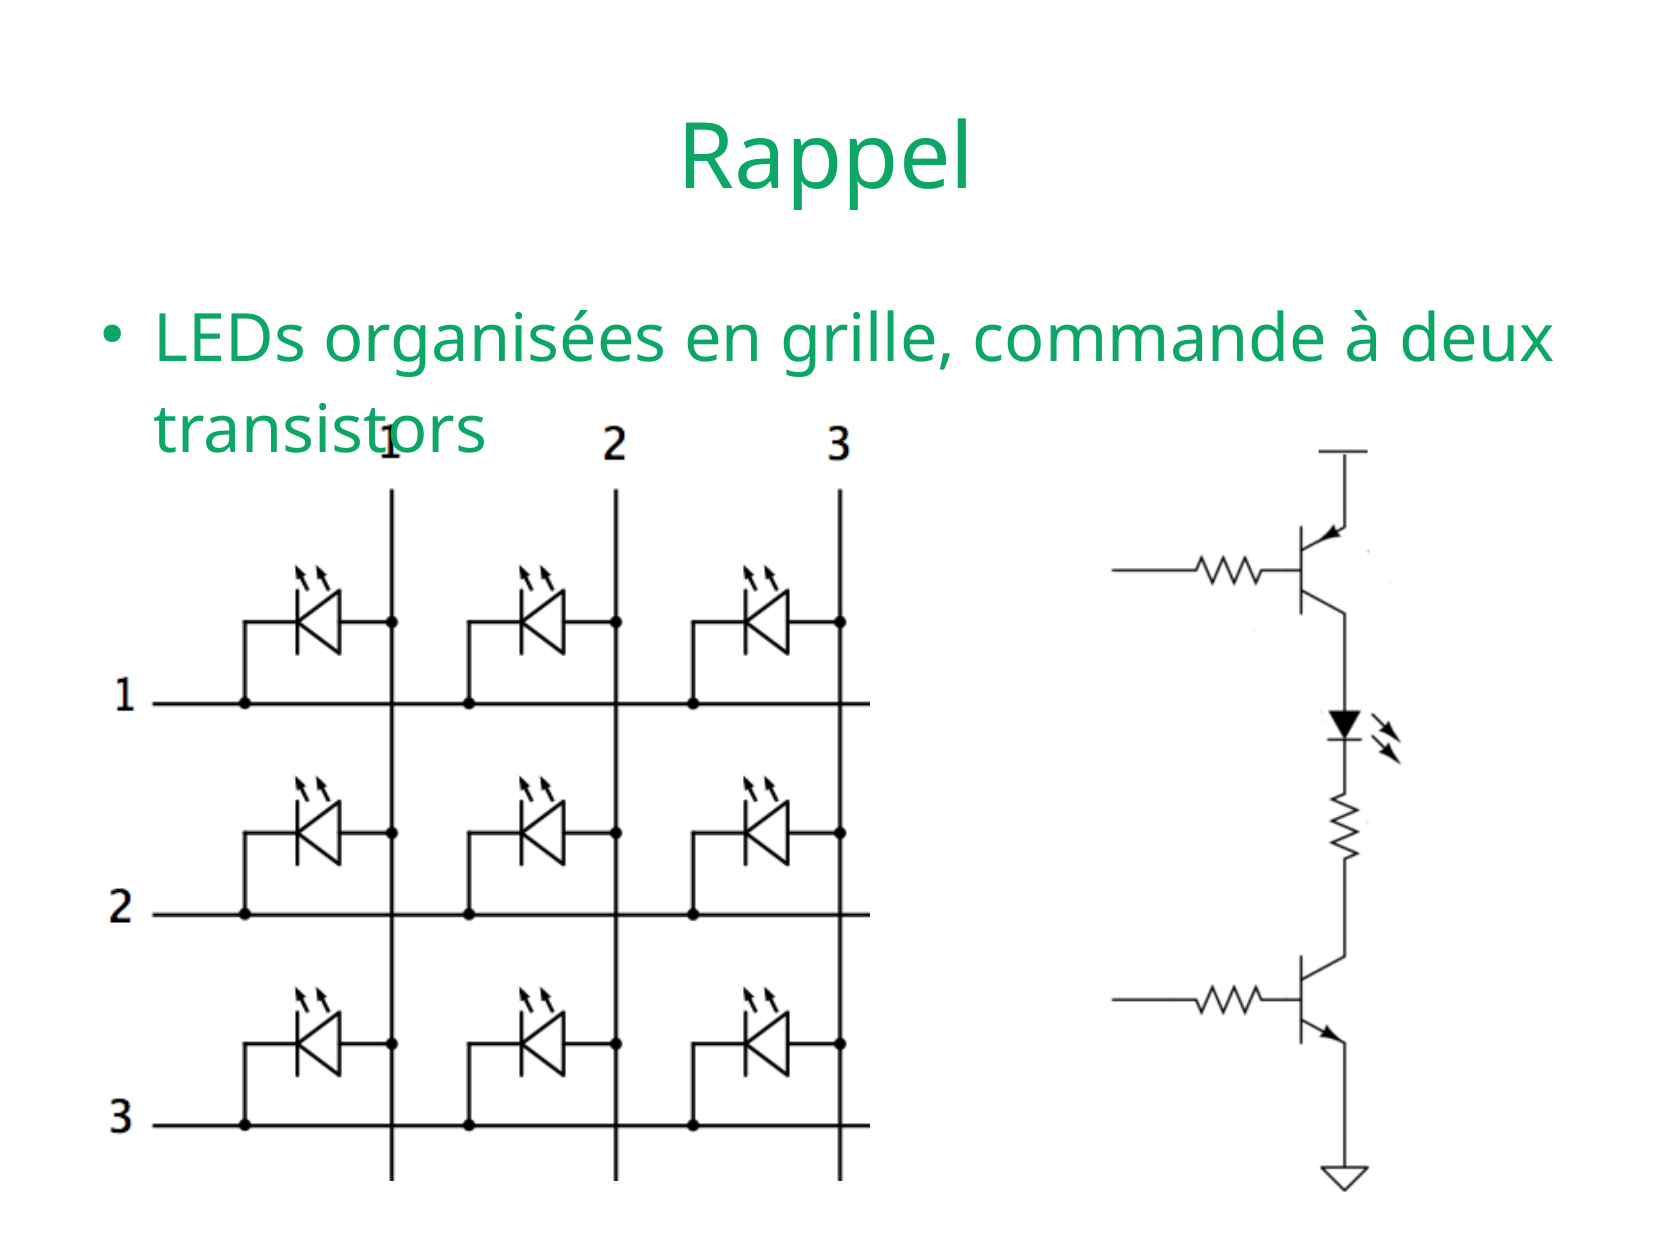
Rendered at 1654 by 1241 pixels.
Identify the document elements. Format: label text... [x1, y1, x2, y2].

picture [1094, 1010, 1425, 1205]
list LEDs organisées en grille, commande à deux transistors [82, 290, 1571, 1010]
title Rappel [82, 49, 1571, 257]
picture [95, 1010, 870, 1181]
